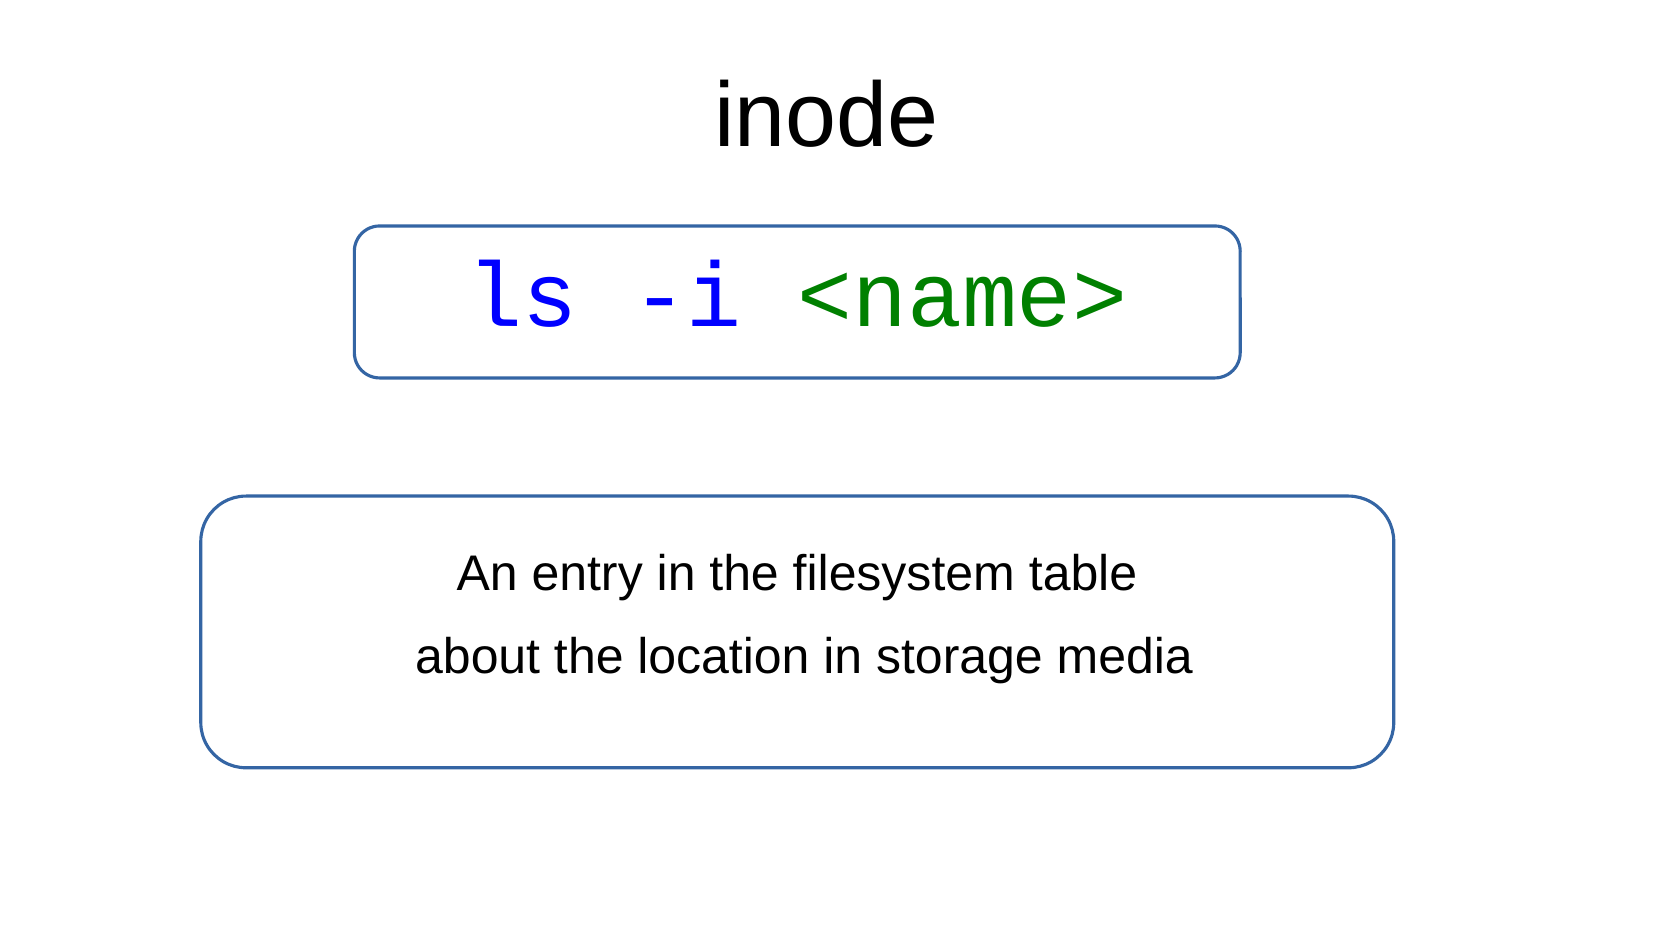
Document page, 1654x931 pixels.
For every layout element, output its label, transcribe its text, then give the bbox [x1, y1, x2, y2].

text_box An entry in the filesystem table about the location in storage media [200, 496, 1394, 768]
text_box ls -i <name> [354, 225, 1241, 378]
title inode [82, 37, 1571, 193]
